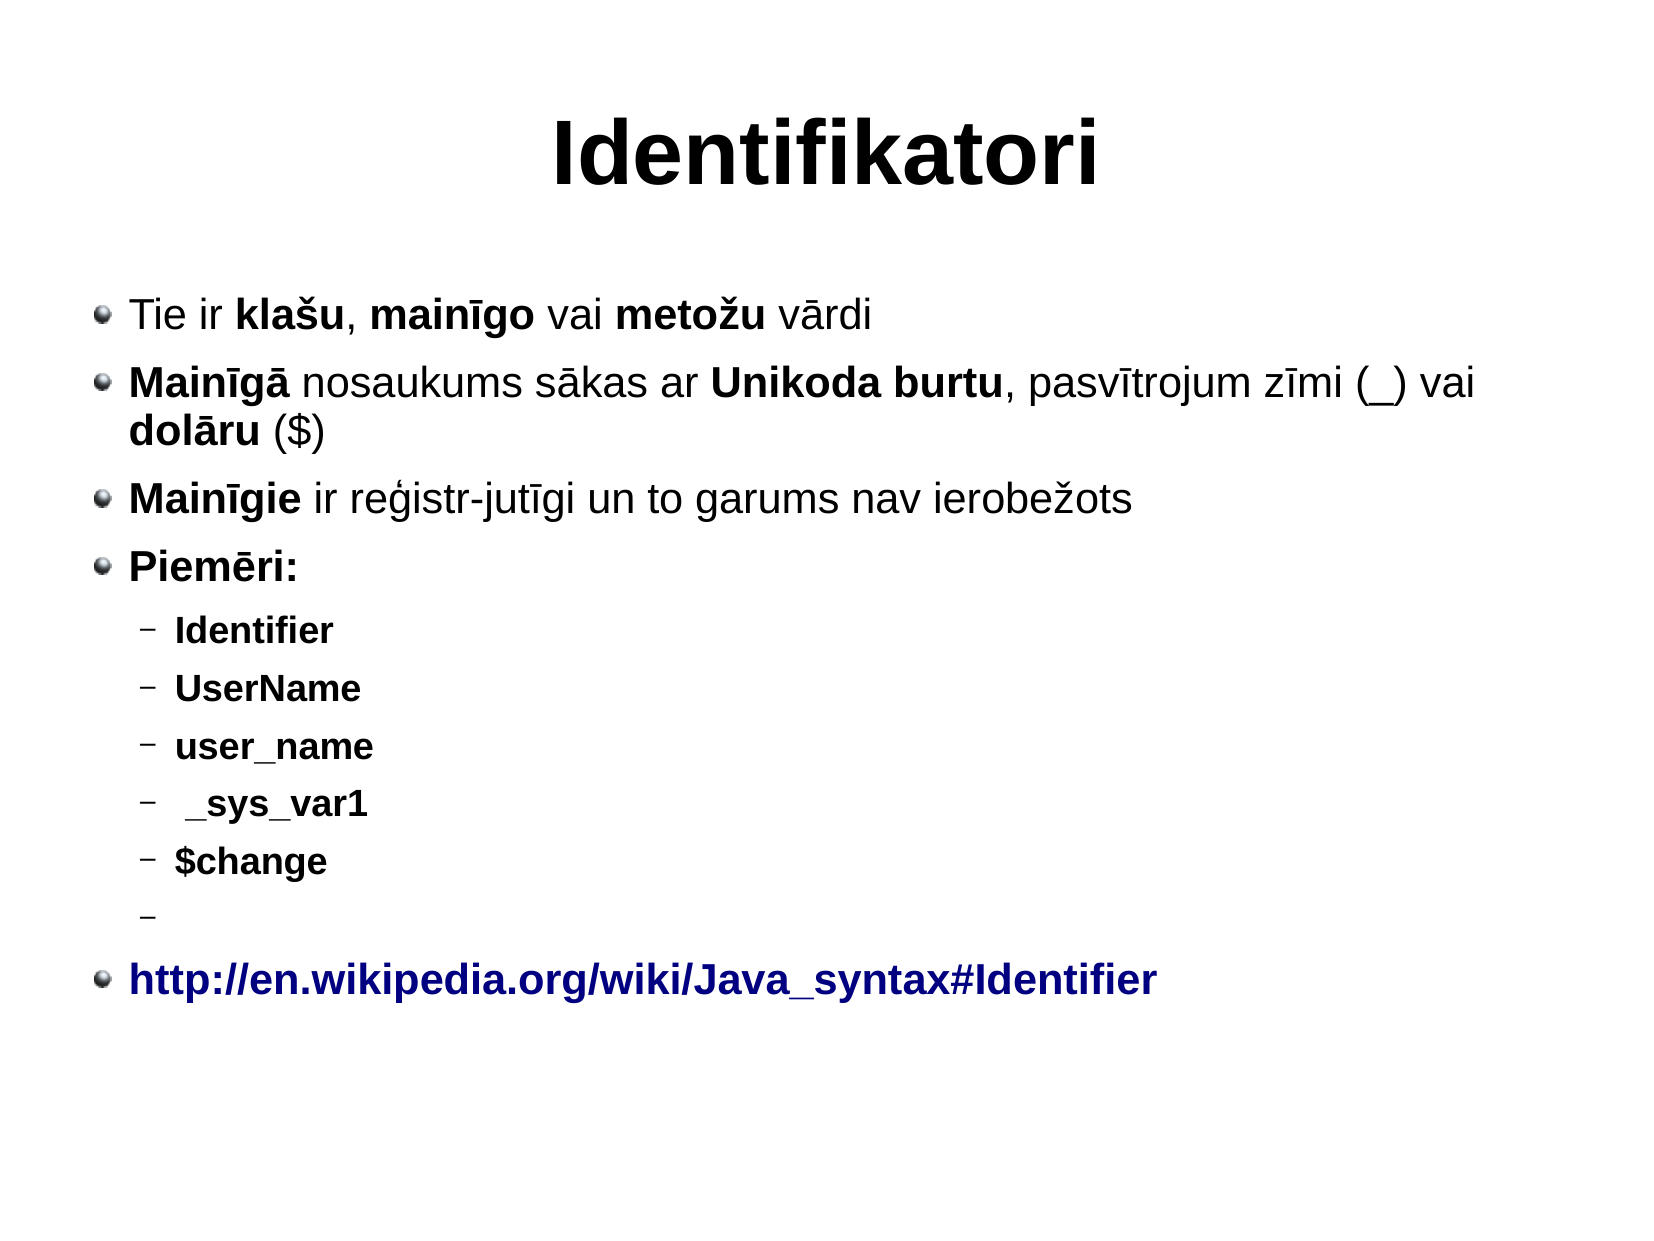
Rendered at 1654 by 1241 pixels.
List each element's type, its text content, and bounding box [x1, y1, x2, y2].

title Identifikatori [82, 49, 1571, 257]
list Tie ir klašu, mainīgo vai metožu vārdi Mainīgā nosaukums sākas ar Unikoda burtu, pasvītrojum zīmi (_) vai dolāru ($) Mainīgie ir reģistr-jutīgi un to garums nav ierobežots Piemēri: Identifier UserName user_name _sys_var1 $change http://en.wikipedia.org/wiki/Java_syntax#Identifier [82, 290, 1538, 1010]
